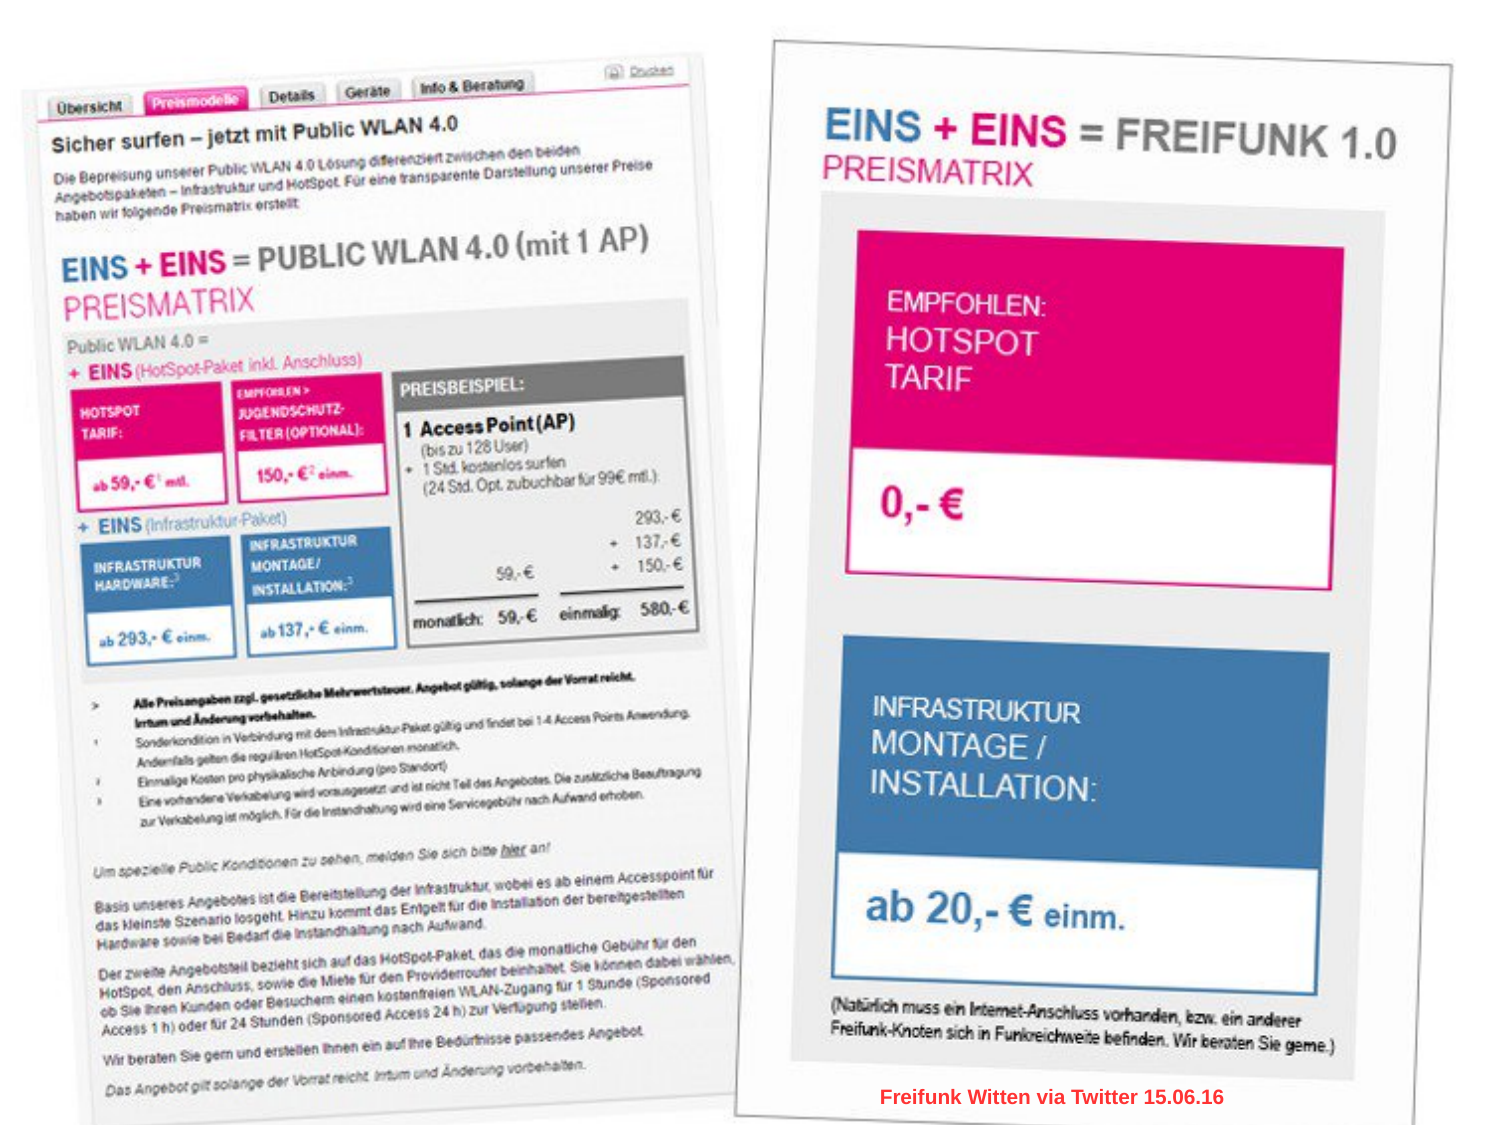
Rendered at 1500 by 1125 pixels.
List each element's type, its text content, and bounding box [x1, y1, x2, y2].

list Freifunk Witten via Twitter 15.06.16 [832, 1081, 1360, 1125]
picture [10, 8, 1498, 1125]
